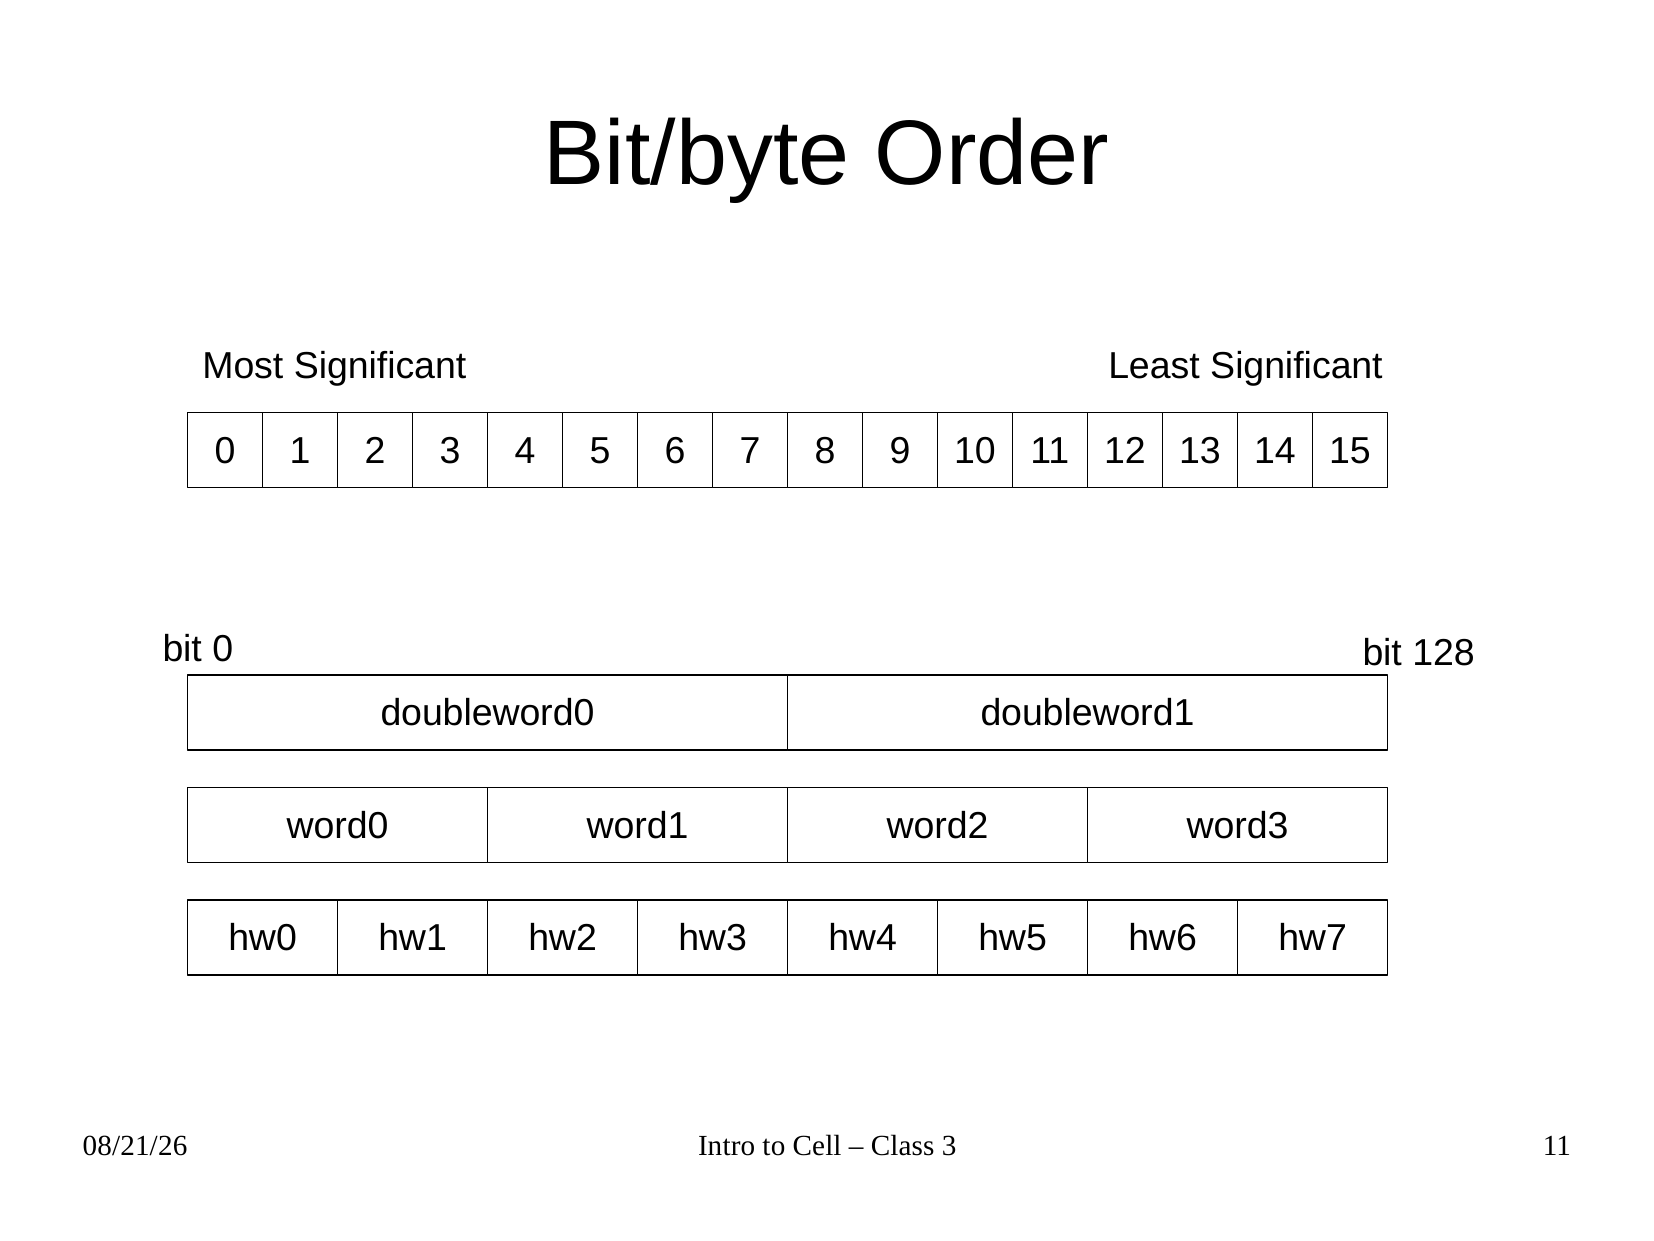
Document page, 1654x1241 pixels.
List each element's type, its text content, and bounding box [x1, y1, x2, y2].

text_box 13 [1163, 412, 1238, 488]
text_box hw2 [488, 900, 638, 976]
text_box 12 [1088, 412, 1163, 488]
text_box word3 [1088, 787, 1388, 863]
text_box hw4 [788, 900, 938, 976]
title Bit/byte Order [82, 56, 1571, 250]
text_box 5 [563, 412, 638, 488]
text_box bit 128 [1349, 626, 1498, 679]
text_box hw5 [938, 900, 1088, 976]
text_box hw7 [1238, 900, 1388, 976]
text_box 0 [187, 412, 262, 488]
text_box Most Significant [187, 337, 482, 395]
text_box 9 [862, 412, 937, 488]
text_box 15 [1313, 412, 1388, 488]
text_box bit 0 [150, 622, 246, 676]
text_box 1 [262, 412, 337, 488]
text_box Least Significant [1093, 337, 1398, 395]
text_box 10 [937, 412, 1013, 488]
text_box 7 [713, 412, 788, 488]
text_box hw0 [187, 900, 337, 976]
text_box 8 [788, 412, 862, 488]
text_box word0 [187, 787, 487, 863]
text_box hw1 [337, 900, 488, 976]
text_box word1 [487, 787, 788, 863]
text_box doubleword1 [787, 675, 1388, 751]
text_box hw6 [1088, 900, 1238, 976]
text_box doubleword0 [187, 675, 787, 751]
text_box 4 [488, 412, 563, 488]
text_box 3 [413, 412, 488, 488]
text_box hw3 [638, 900, 788, 976]
text_box 6 [638, 412, 713, 488]
text_box word2 [788, 787, 1088, 863]
text_box 2 [337, 412, 413, 488]
text_box 11 [1013, 412, 1088, 488]
text_box 14 [1238, 412, 1313, 488]
